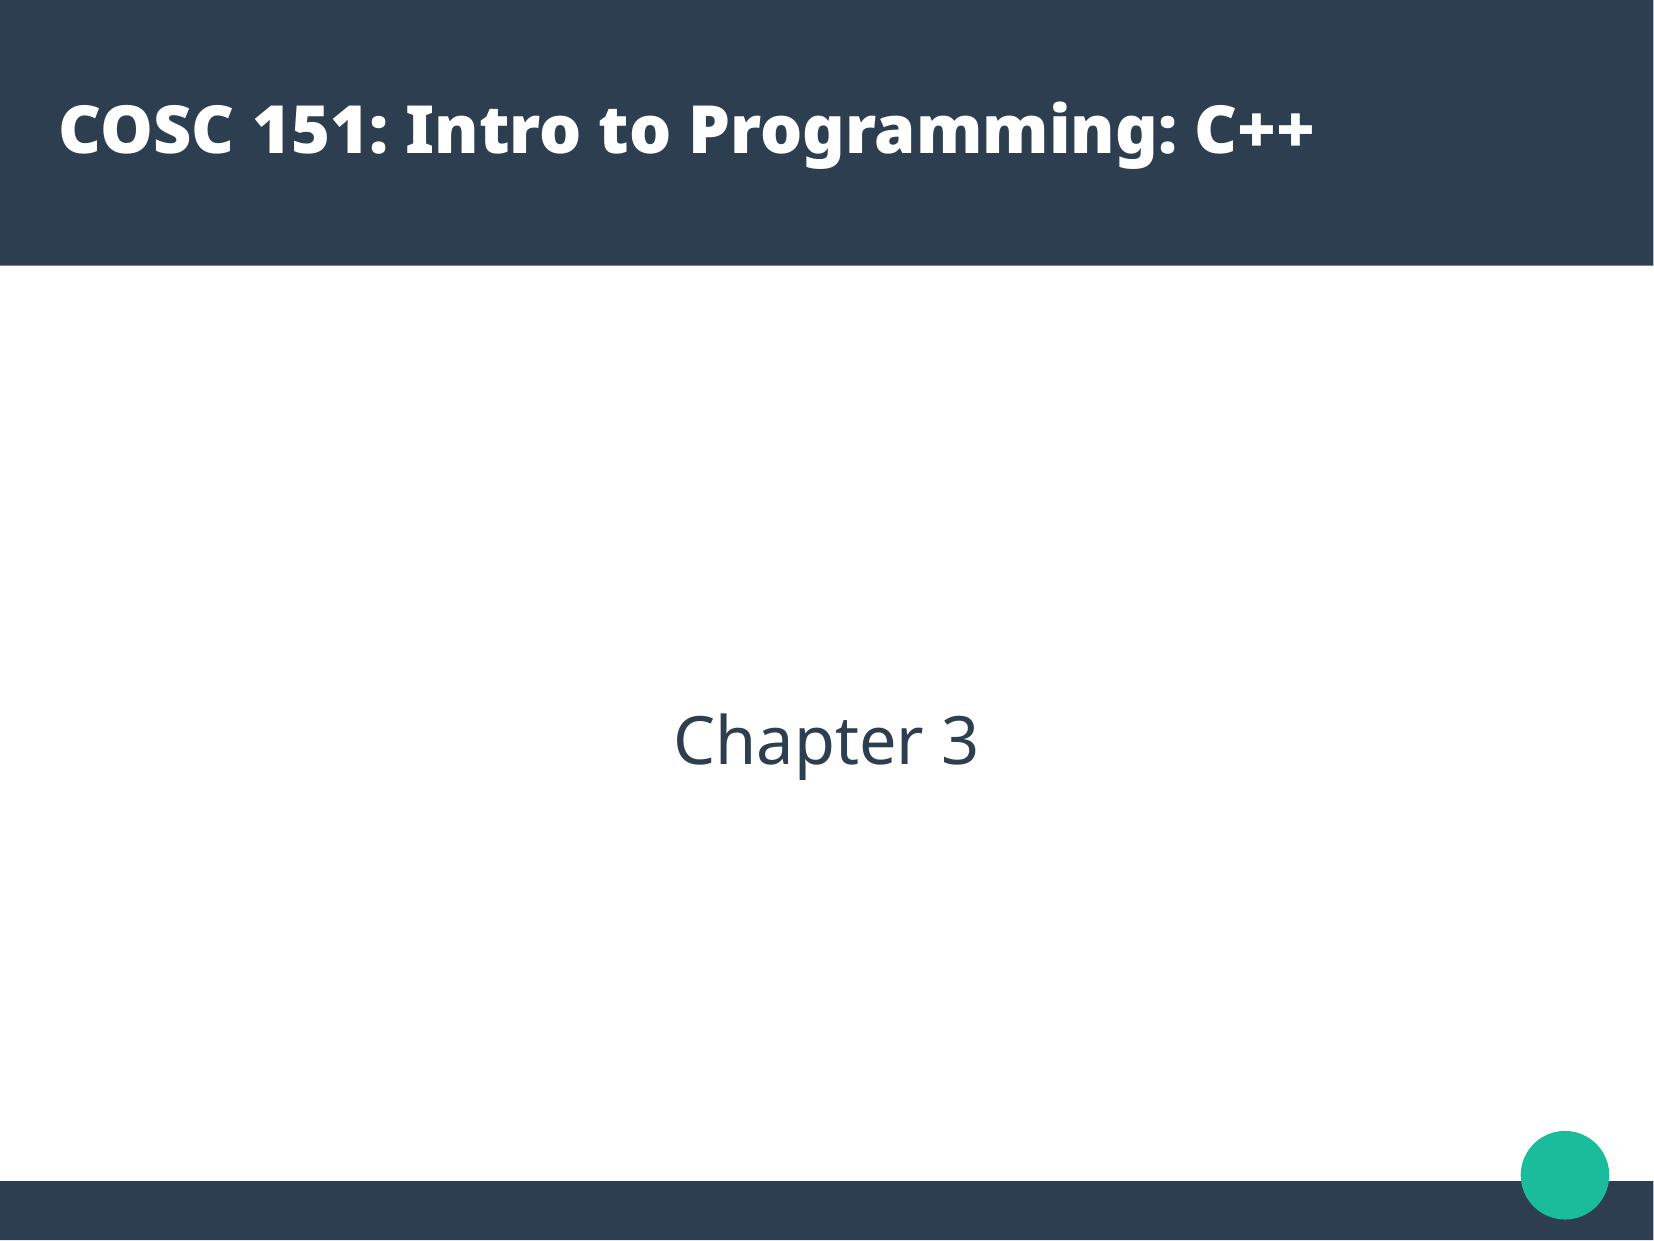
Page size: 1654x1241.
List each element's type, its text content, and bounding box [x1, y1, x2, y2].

title COSC 151: Intro to Programming: C++ [59, 49, 1595, 207]
subtitle Chapter 3 [59, 324, 1595, 1152]
